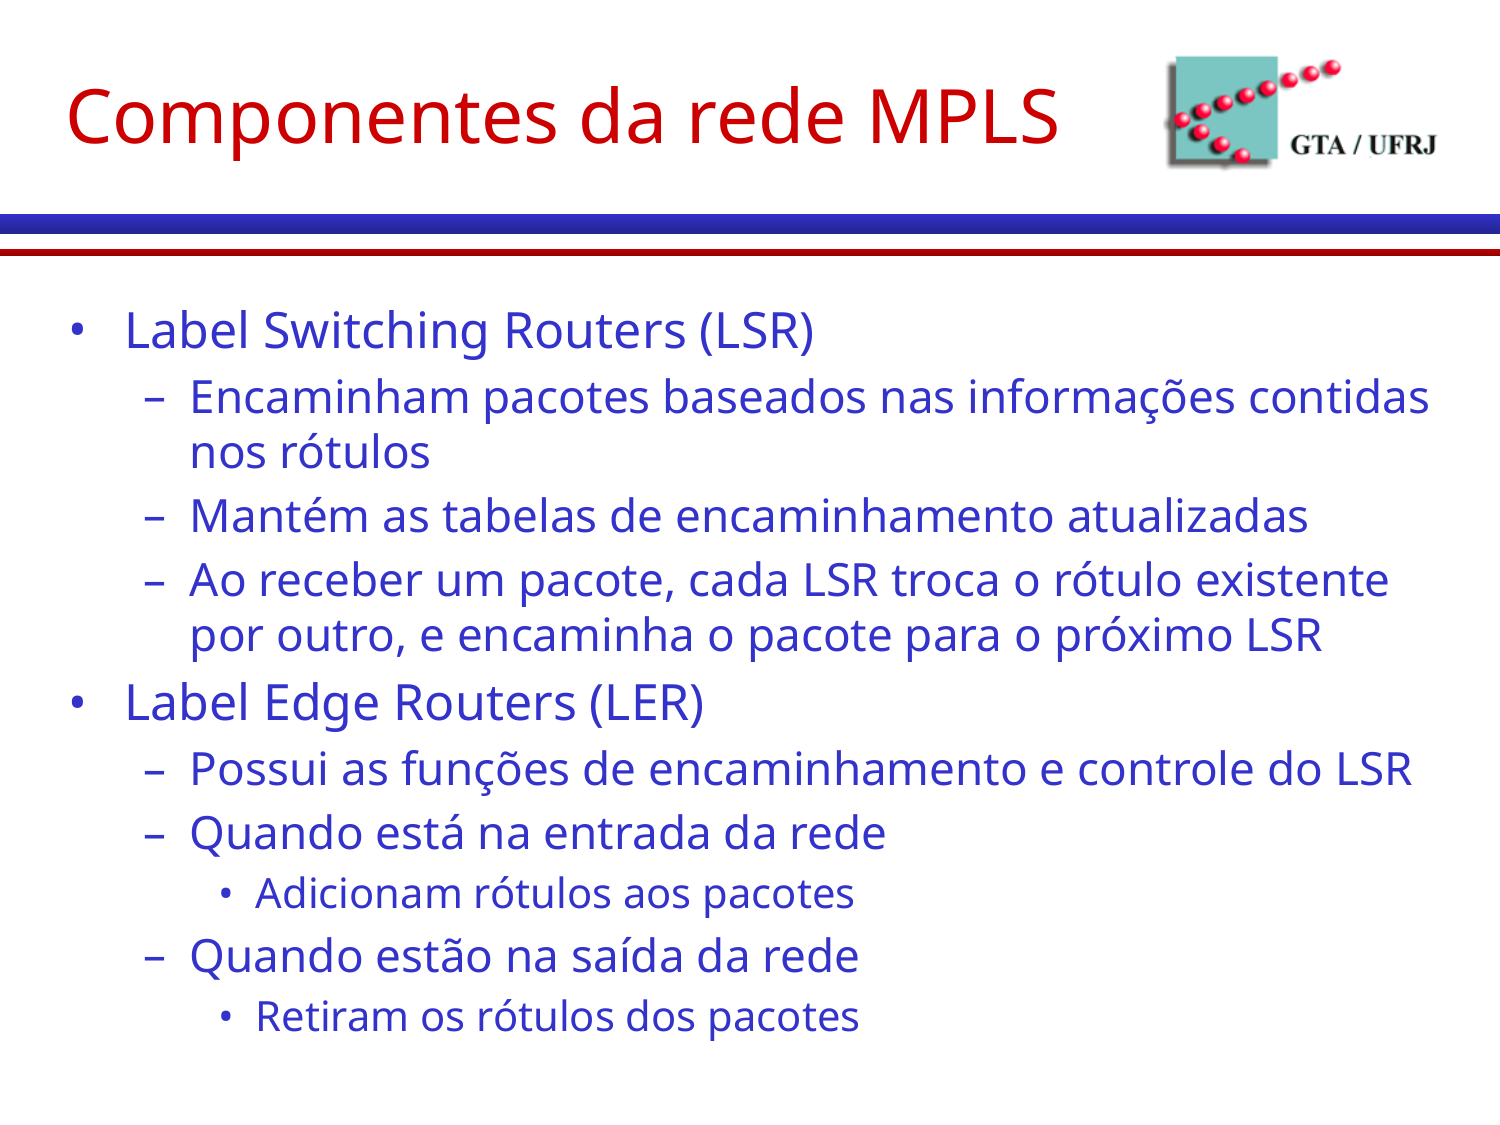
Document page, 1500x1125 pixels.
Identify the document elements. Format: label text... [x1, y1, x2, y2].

title Componentes da rede MPLS [50, 37, 1374, 189]
list Label Switching Routers (LSR) Encaminham pacotes baseados nas informações contidas nos rótulos Mantém as tabelas de encaminhamento atualizadas Ao receber um pacote, cada LSR troca o rótulo existente por outro, e encaminha o pacote para o próximo LSR Label Edge Routers (LER) Possui as funções de encaminhamento e controle do LSR Quando está na entrada da rede Adicionam rótulos aos pacotes Quando estão na saída da rede Retiram os rótulos dos pacotes [53, 290, 1447, 1083]
picture [1374, 50, 1446, 174]
